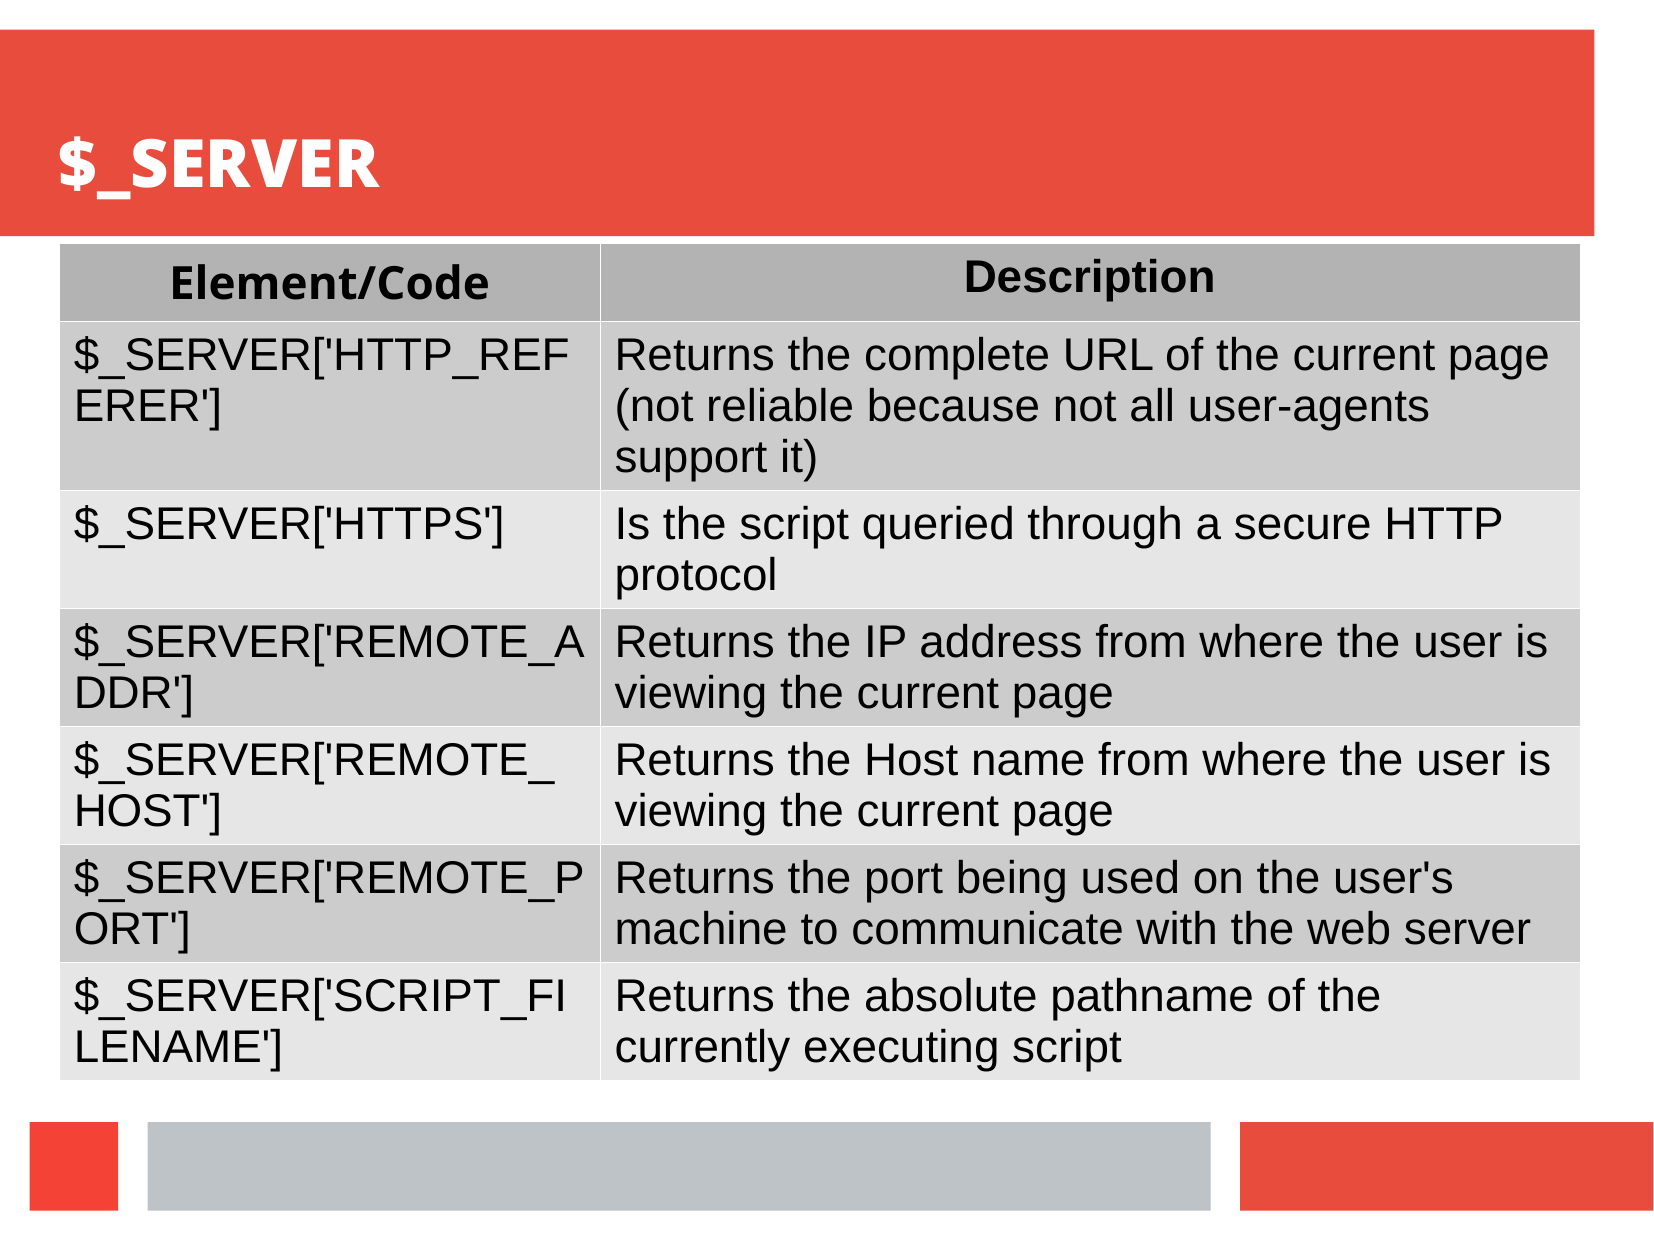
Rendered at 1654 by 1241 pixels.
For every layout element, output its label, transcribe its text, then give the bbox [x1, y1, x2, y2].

table_cell Returns the Host name from where the user is viewing the current page [601, 727, 1580, 844]
table_cell $_SERVER['REMOTE_PORT'] [60, 845, 600, 962]
table_cell Is the script queried through a secure HTTP protocol [601, 491, 1580, 608]
table_cell $_SERVER['HTTPS'] [60, 491, 600, 608]
table_header Description [601, 244, 1580, 321]
table_cell $_SERVER['SCRIPT_FILENAME'] [60, 963, 600, 1080]
table_header Element/Code [60, 244, 600, 321]
table_cell Returns the complete URL of the current page (not reliable because not all user-agents support it) [601, 322, 1580, 490]
title $_SERVER [59, 59, 1595, 207]
table_cell Returns the IP address from where the user is viewing the current page [601, 609, 1580, 726]
table_cell $_SERVER['HTTP_REFERER'] [60, 322, 600, 490]
table_cell $_SERVER['REMOTE_ADDR'] [60, 609, 600, 726]
table_cell Returns the absolute pathname of the currently executing script [601, 963, 1580, 1080]
table_cell Returns the port being used on the user's machine to communicate with the web server [601, 845, 1580, 962]
table_cell $_SERVER['REMOTE_HOST'] [60, 727, 600, 844]
